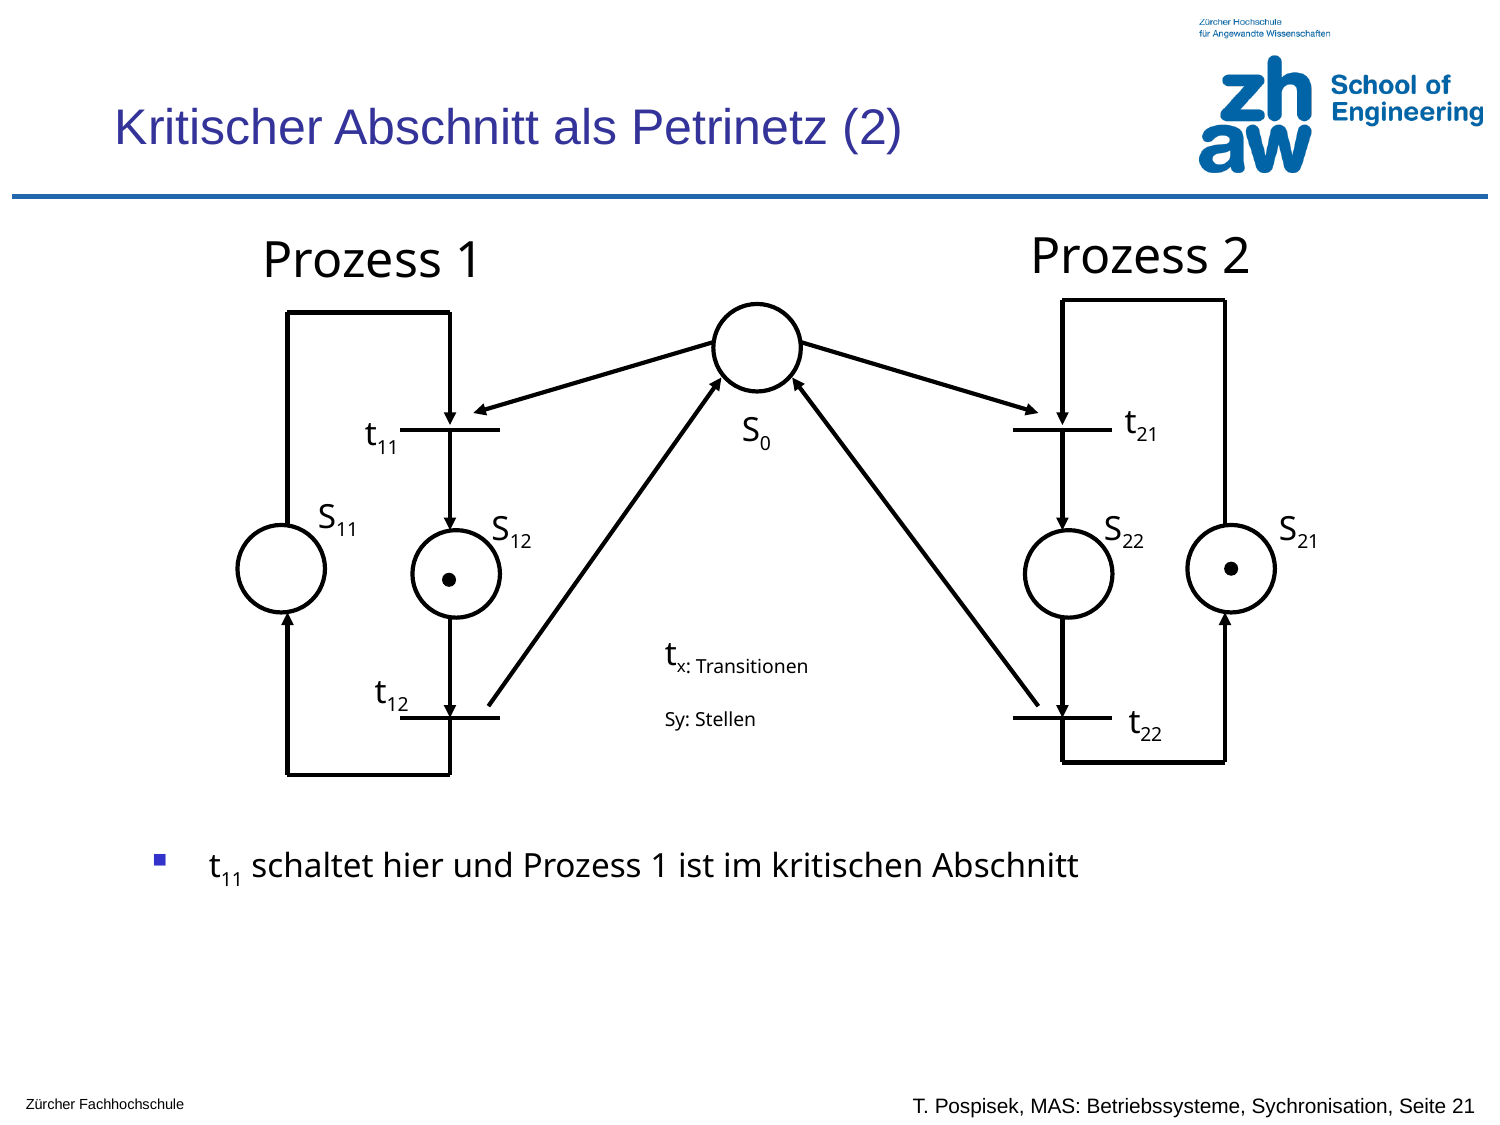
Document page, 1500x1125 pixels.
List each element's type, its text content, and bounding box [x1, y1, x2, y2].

text_box [442, 573, 456, 587]
text_box [1224, 562, 1238, 575]
text_box Prozess 2 [1015, 215, 1267, 291]
text_box t11 [350, 405, 418, 466]
text_box Prozess 1 [247, 219, 499, 295]
text_box S0 [727, 400, 786, 462]
text_box tx: Transitionen Sy: Stellen [650, 624, 843, 738]
title Kritischer Abschnitt als Petrinetz (2) [99, 50, 1379, 163]
text_box S21 [1264, 500, 1335, 561]
picture [1199, 19, 1483, 173]
text_box t12 [359, 662, 424, 723]
text_box S11 [303, 487, 374, 548]
text_box S22 [1089, 500, 1160, 561]
text_box S12 [476, 500, 547, 561]
list t11 schaltet hier und Prozess 1 ist im kritischen Abschnitt [137, 837, 1375, 1000]
text_box t22 [1113, 692, 1178, 753]
text_box t21 [1109, 392, 1174, 453]
